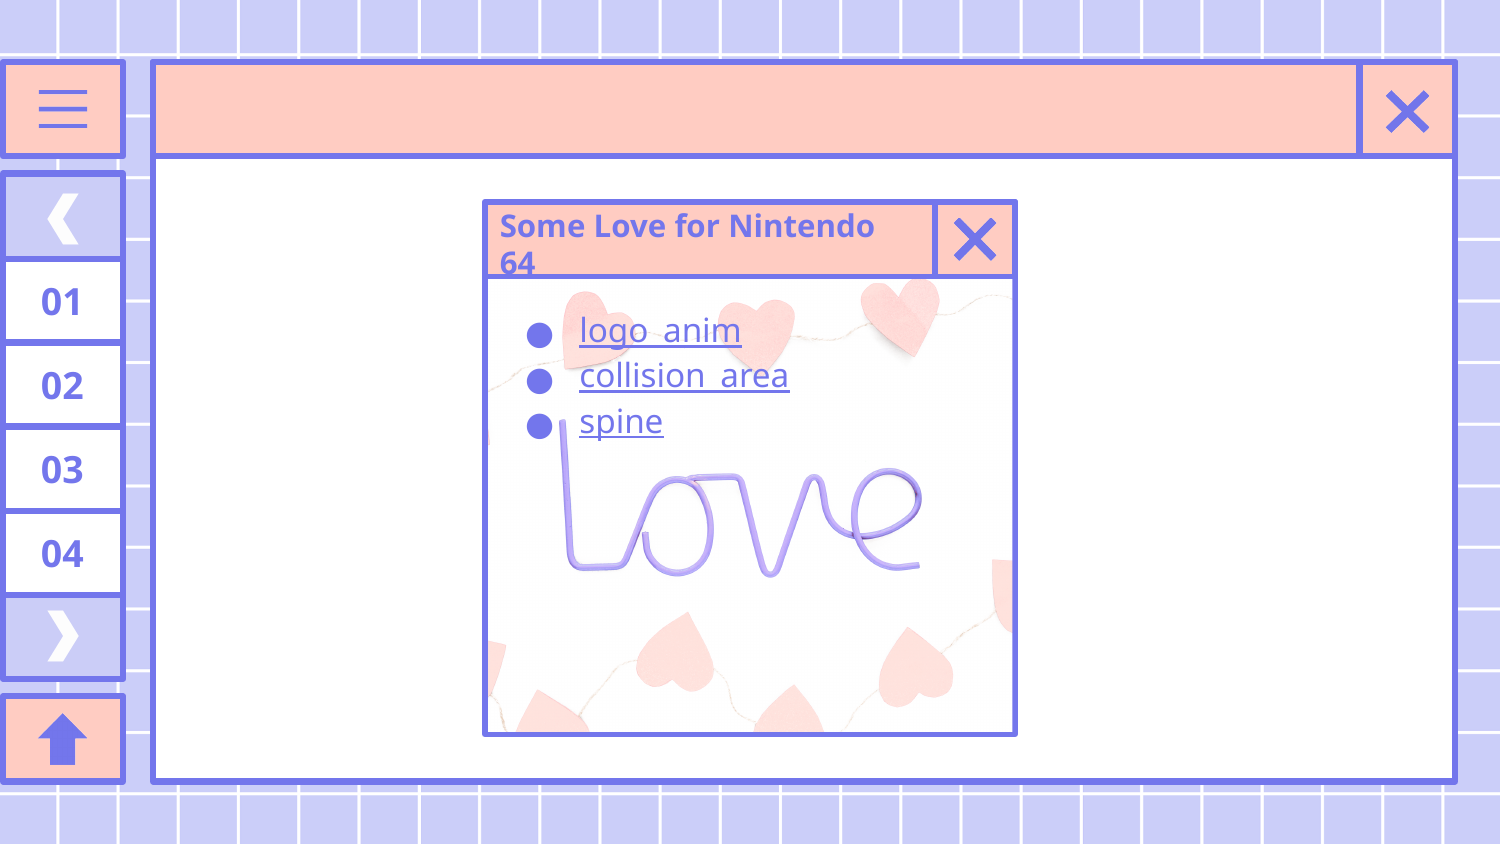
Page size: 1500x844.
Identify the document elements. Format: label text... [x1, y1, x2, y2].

picture [38, 610, 88, 662]
picture [38, 193, 88, 245]
text_box Some Love for Nintendo 64 [484, 190, 926, 296]
text_box [484, 201, 1016, 735]
picture [38, 90, 88, 128]
text_box logo_anim collision_area spine [504, 309, 985, 446]
text_box 03 [20, 449, 104, 487]
text_box 01 [20, 281, 104, 319]
text_box 04 [20, 533, 104, 572]
picture [0, 0, 1500, 844]
text_box 02 [20, 365, 104, 403]
picture [37, 713, 87, 765]
